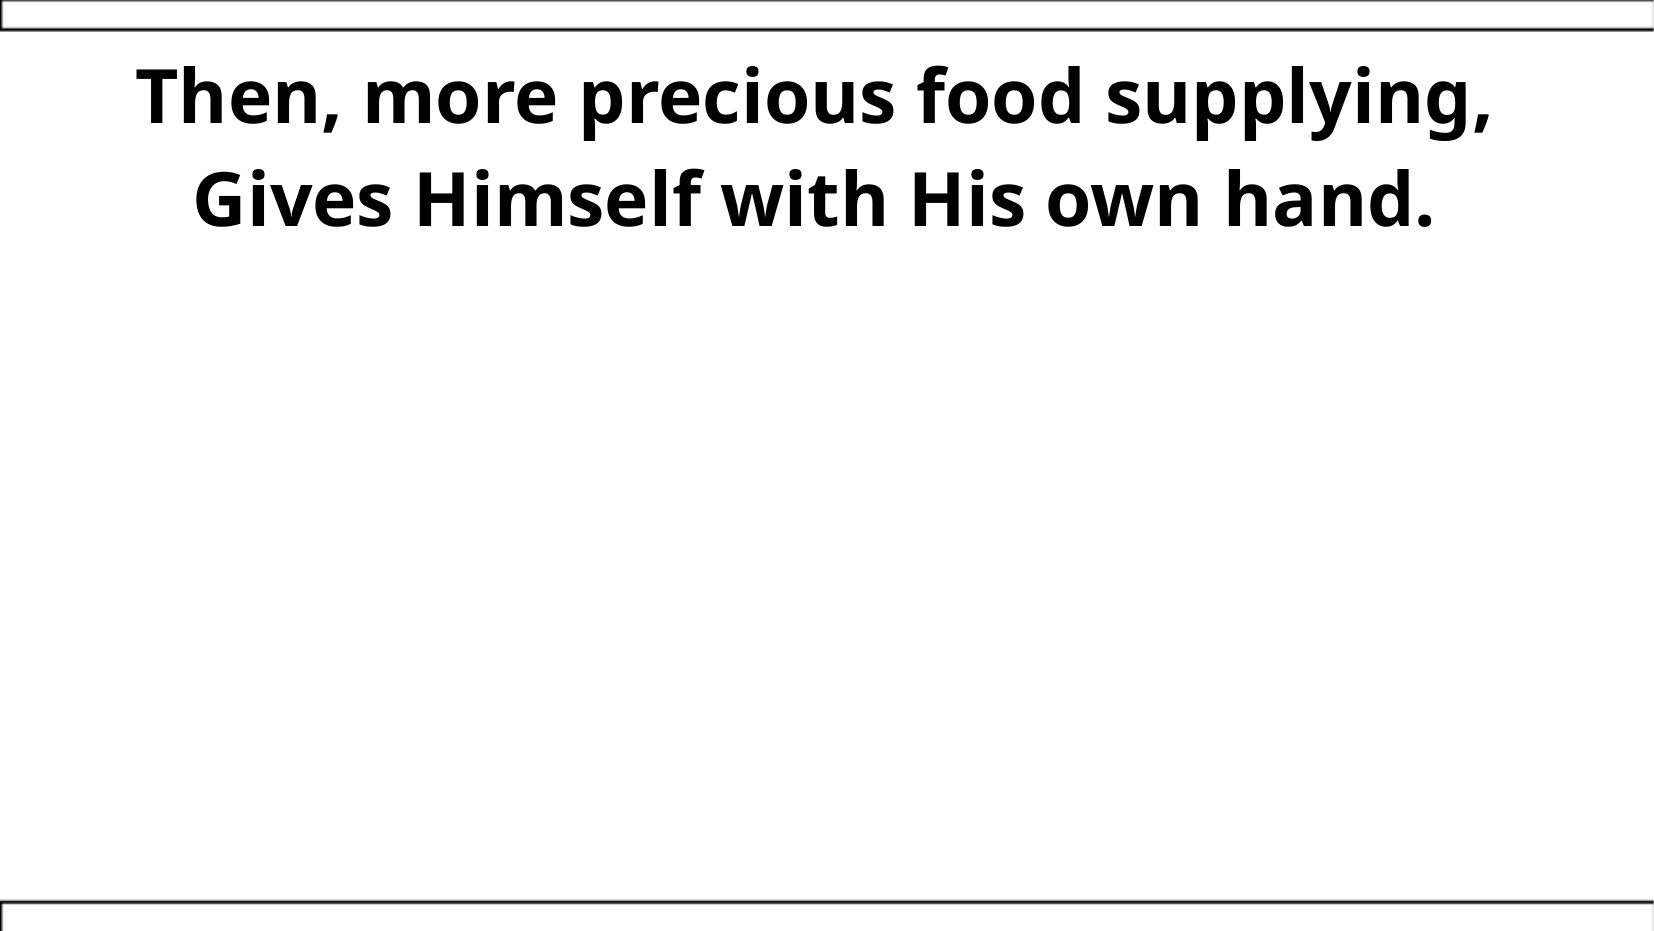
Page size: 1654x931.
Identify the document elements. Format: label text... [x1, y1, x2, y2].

text_box Then, more precious food supplying, Gives Himself with His own hand. [80, 36, 1551, 251]
picture [0, 0, 1654, 931]
